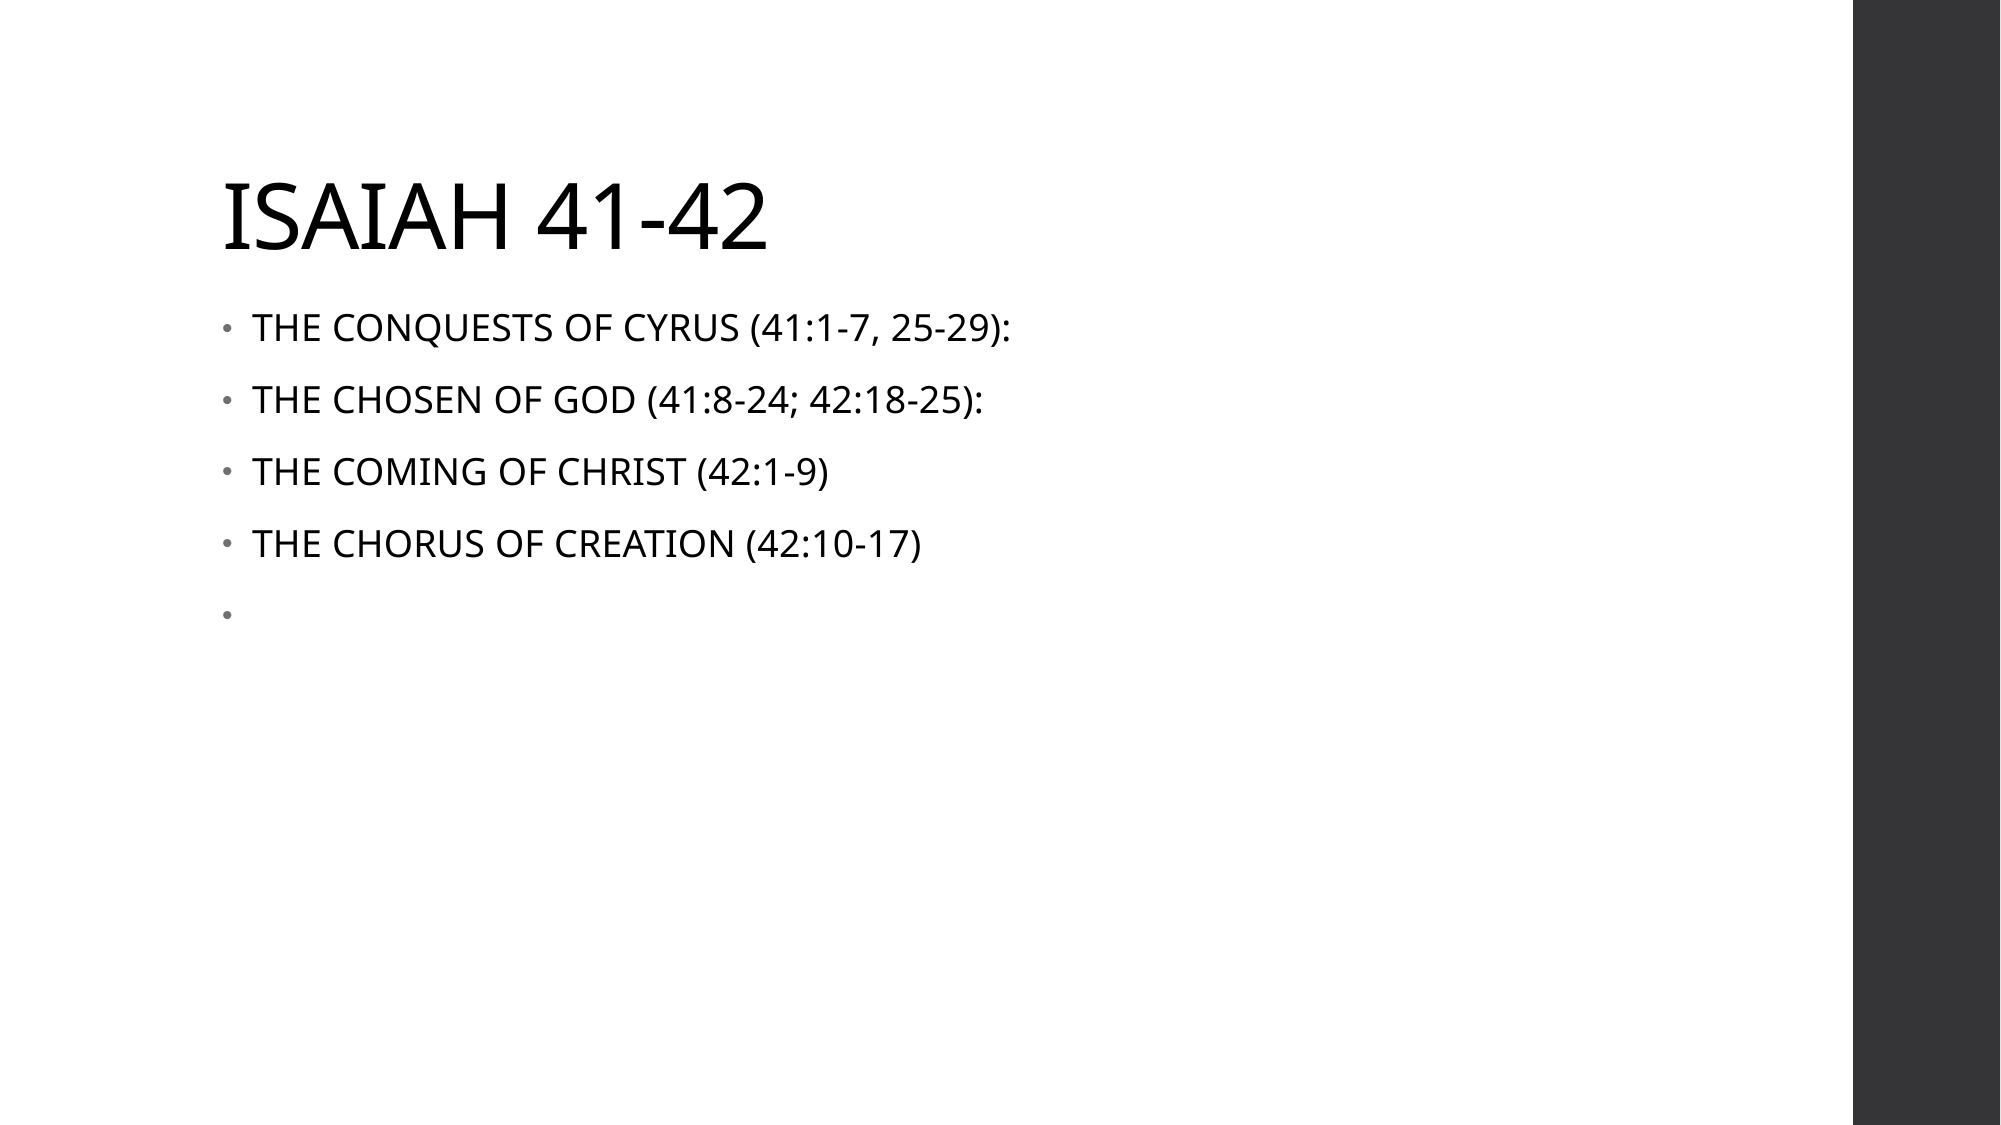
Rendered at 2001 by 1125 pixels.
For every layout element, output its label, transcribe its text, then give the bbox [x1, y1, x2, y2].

list THE CONQUESTS OF CYRUS (41:1-7, 25-29): THE CHOSEN OF GOD (41:8-24; 42:18-25): THE COMING OF CHRIST (42:1-9) THE CHORUS OF CREATION (42:10-17) [206, 299, 1617, 1014]
title ISAIAH 41-42 [206, 60, 1797, 278]
